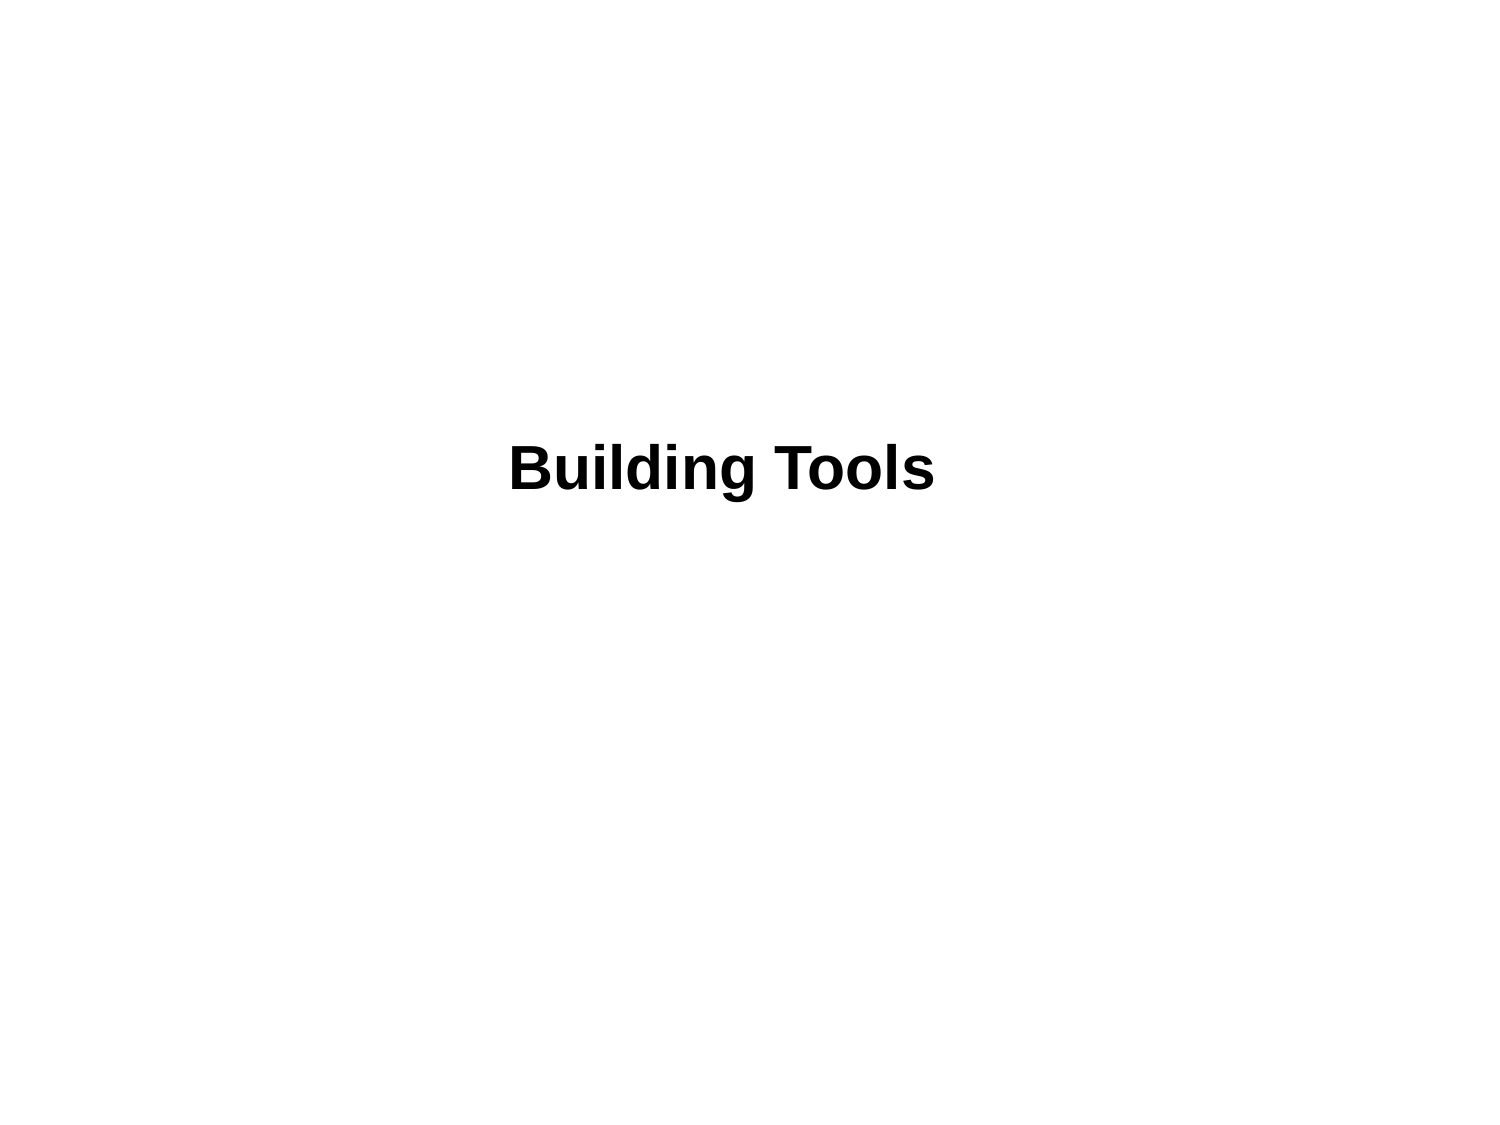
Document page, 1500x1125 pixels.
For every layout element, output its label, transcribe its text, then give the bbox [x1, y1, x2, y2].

title Building Tools [47, 392, 1398, 543]
